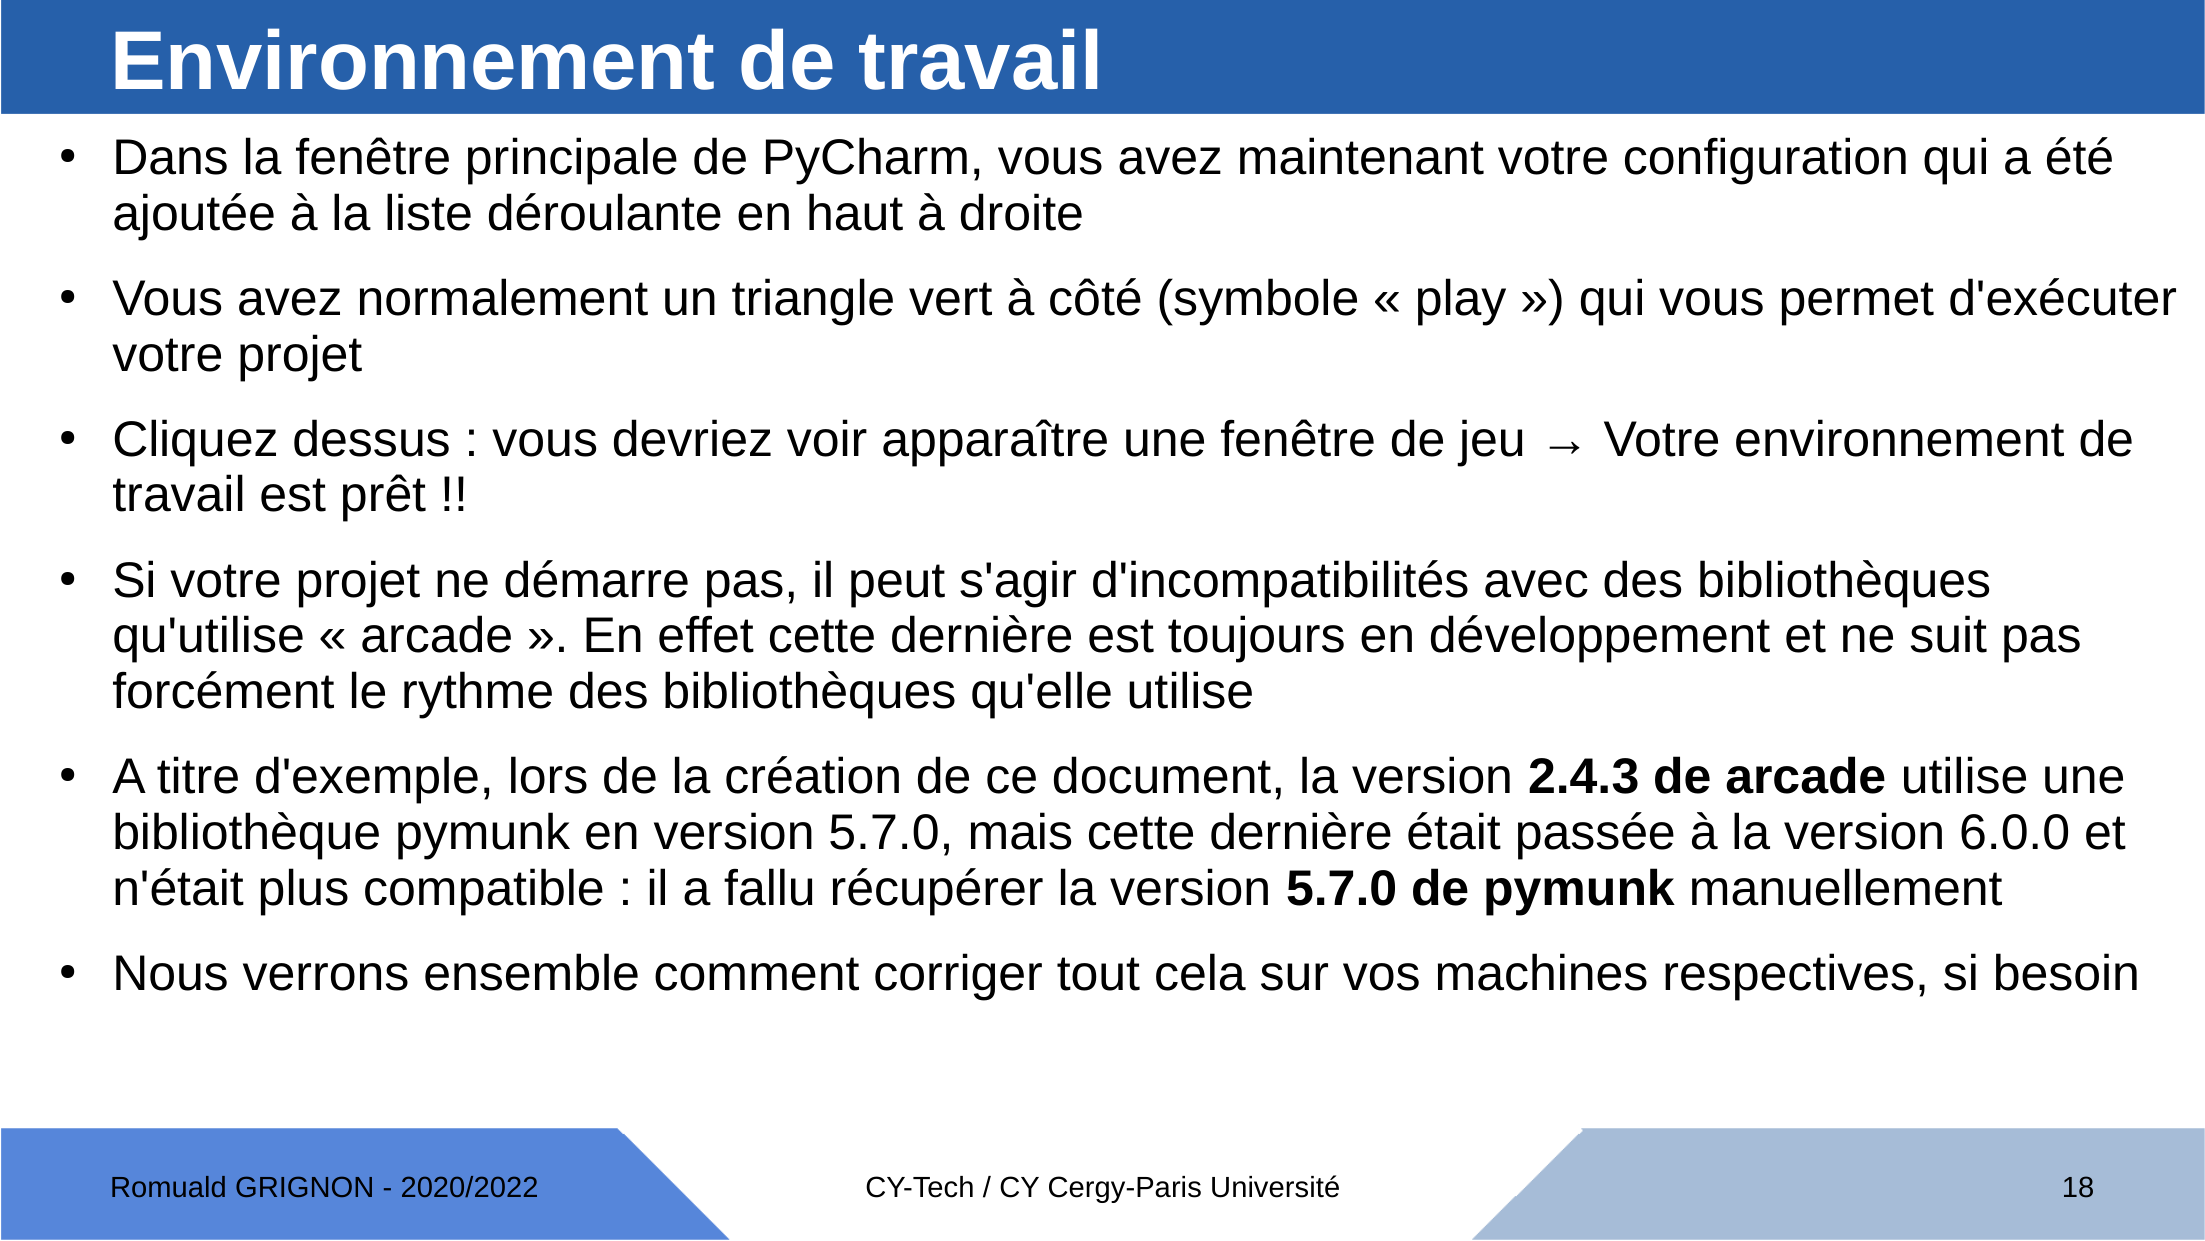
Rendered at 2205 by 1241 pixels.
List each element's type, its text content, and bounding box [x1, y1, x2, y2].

picture [0, 0, 2205, 1241]
list Dans la fenêtre principale de PyCharm, vous avez maintenant votre configuration qui a été ajoutée à la liste déroulante en haut à droite Vous avez normalement un triangle vert à côté (symbole « play ») qui vous permet d'exécuter votre projet Cliquez dessus : vous devriez voir apparaître une fenêtre de jeu → Votre environnement de travail est prêt !! Si votre projet ne démarre pas, il peut s'agir d'incompatibilités avec des bibliothèques qu'utilise « arcade ». En effet cette dernière est toujours en développement et ne suit pas forcément le rythme des bibliothèques qu'elle utilise A titre d'exemple, lors de la création de ce document, la version 2.4.3 de arcade utilise une bibliothèque pymunk en version 5.7.0, mais cette dernière était passée à la version 6.0.0 et n'était plus compatible : il a fallu récupérer la version 5.7.0 de pymunk manuellement Nous verrons ensemble comment corriger tout cela sur vos machines respectives, si besoin [41, 199, 2191, 1113]
title Environnement de travail [110, 49, 2095, 199]
